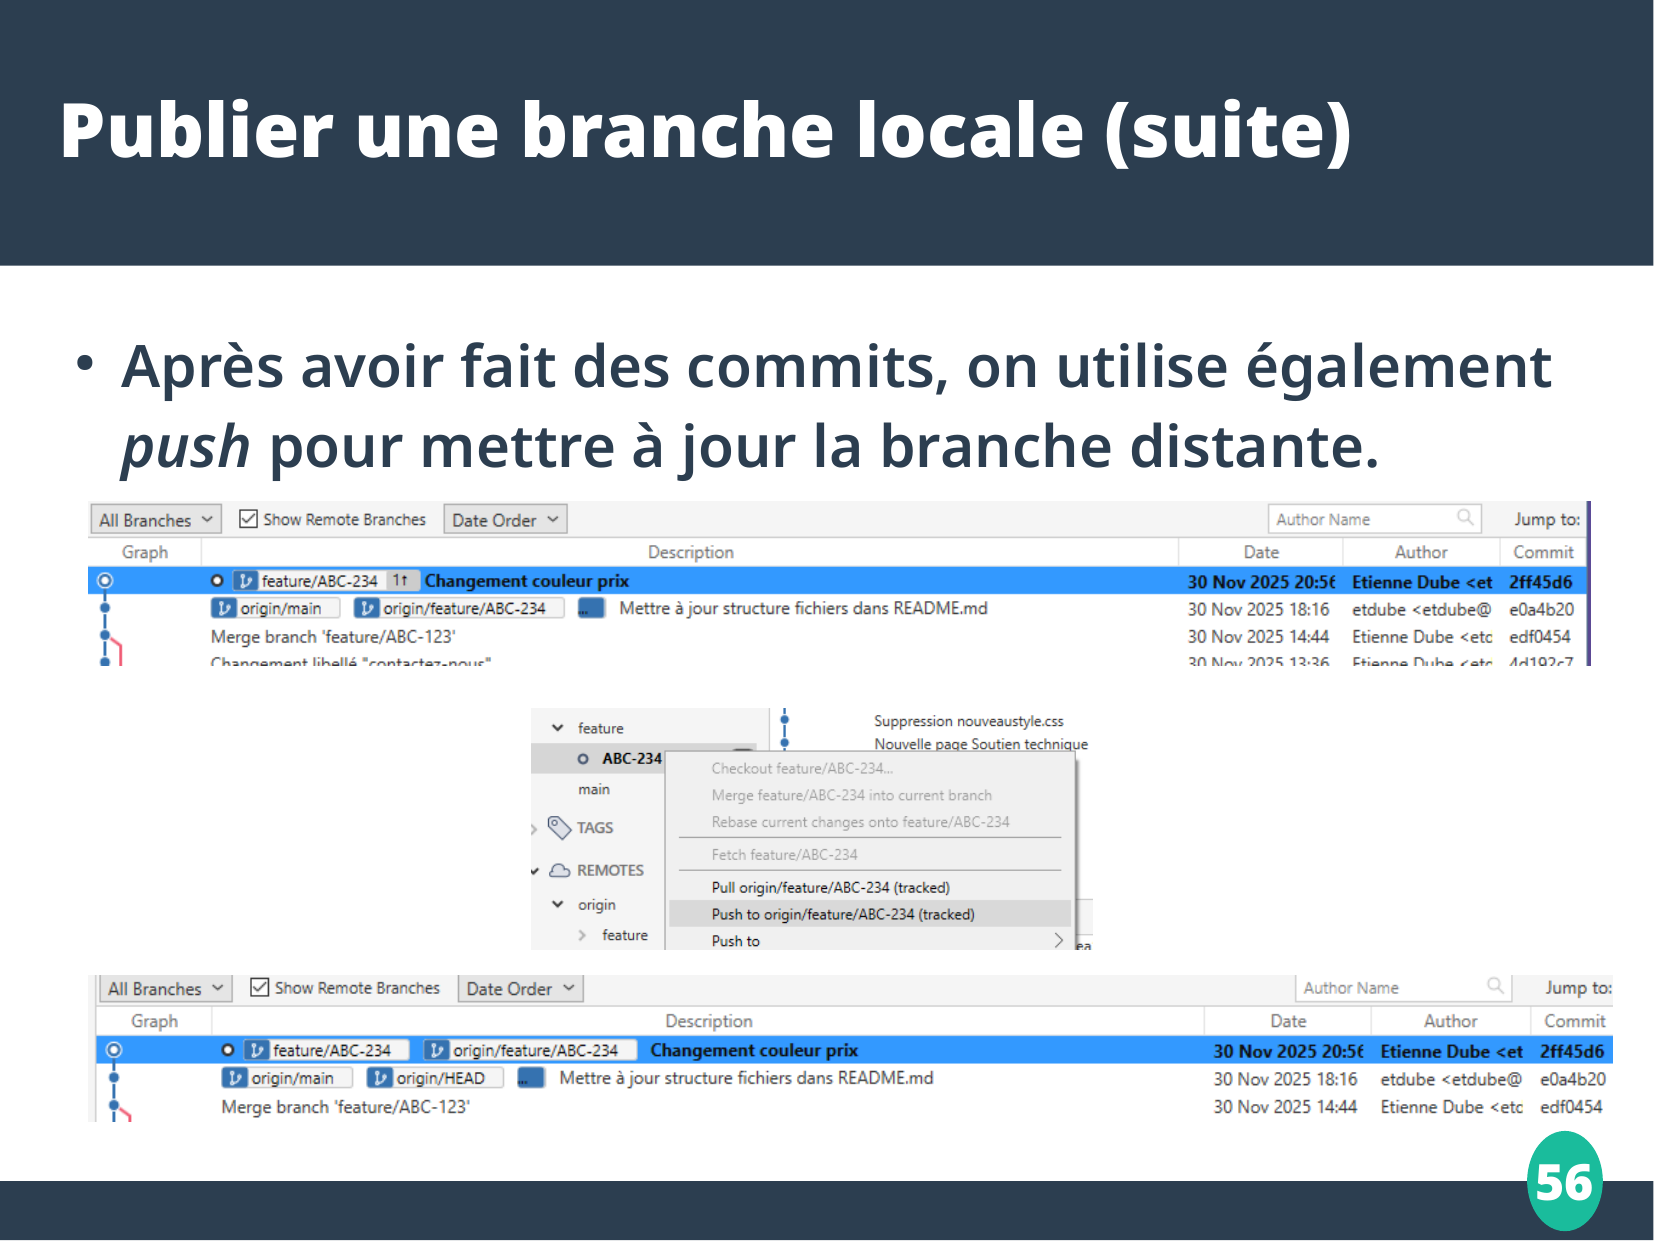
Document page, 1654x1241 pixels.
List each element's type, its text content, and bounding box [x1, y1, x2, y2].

title Publier une branche locale (suite) [59, 49, 1595, 207]
picture [88, 501, 1591, 667]
list Après avoir fait des commits, on utilise également push pour mettre à jour la branche distante. [59, 324, 1595, 502]
picture [531, 708, 1093, 950]
picture [88, 975, 1613, 1123]
